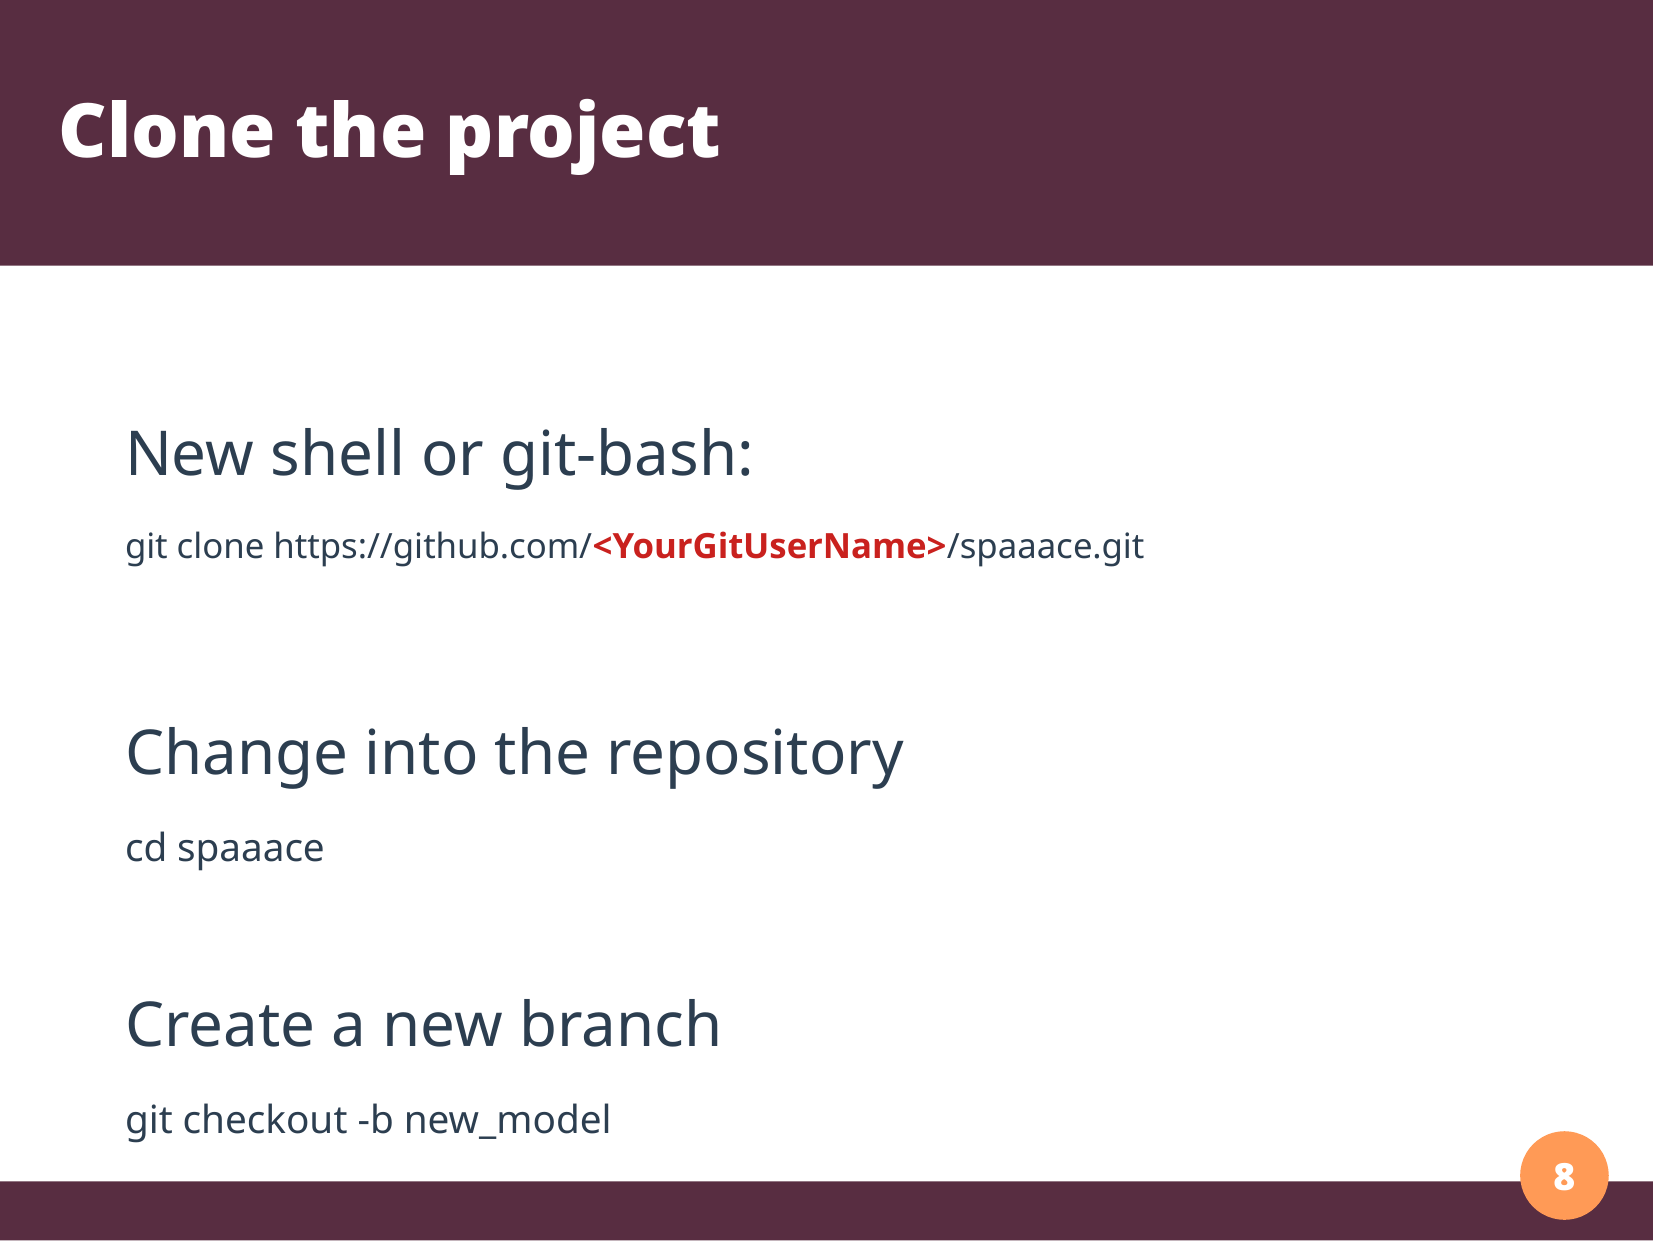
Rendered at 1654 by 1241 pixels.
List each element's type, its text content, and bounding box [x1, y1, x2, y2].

list New shell or git-bash: git clone https://github.com/<YourGitUserName>/spaaace.git Change into the repository cd spaaace Create a new branch git checkout -b new_model [58, 324, 1594, 1152]
title Clone the project [58, 49, 1594, 207]
